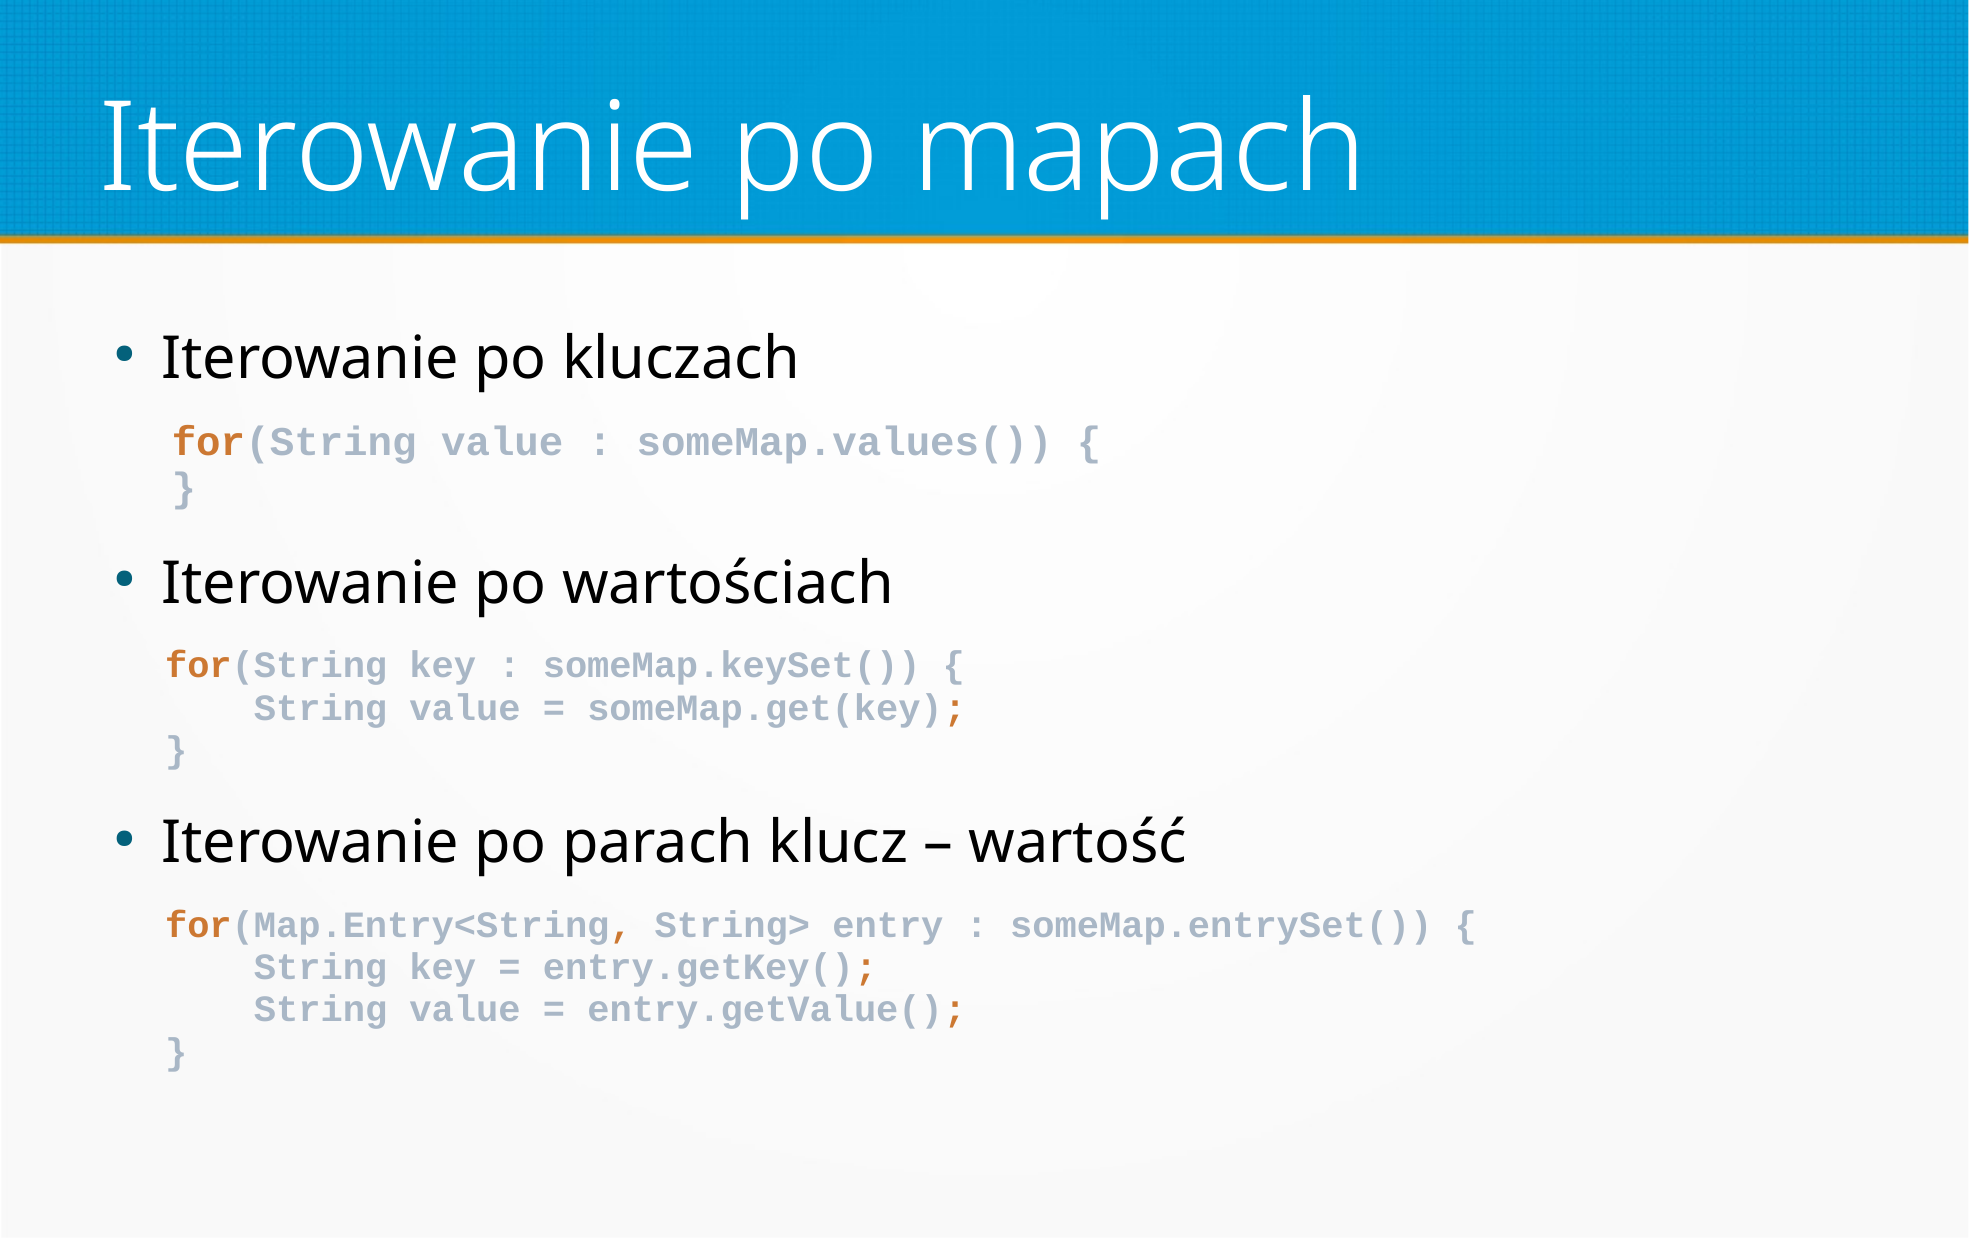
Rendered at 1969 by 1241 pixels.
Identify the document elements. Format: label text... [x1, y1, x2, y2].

picture [0, 233, 1969, 1241]
list Iterowanie po kluczach for(String value : someMap.values()) { } Iterowanie po wartościach for(String key : someMap.keySet()) { String value = someMap.get(key); } Iterowanie po parach klucz – wartość for(Map.Entry<String, String> entry : someMap.entrySet()) { String key = entry.getKey(); String value = entry.getValue(); } [98, 315, 1861, 1081]
title Iterowanie po mapach [98, 19, 1870, 227]
